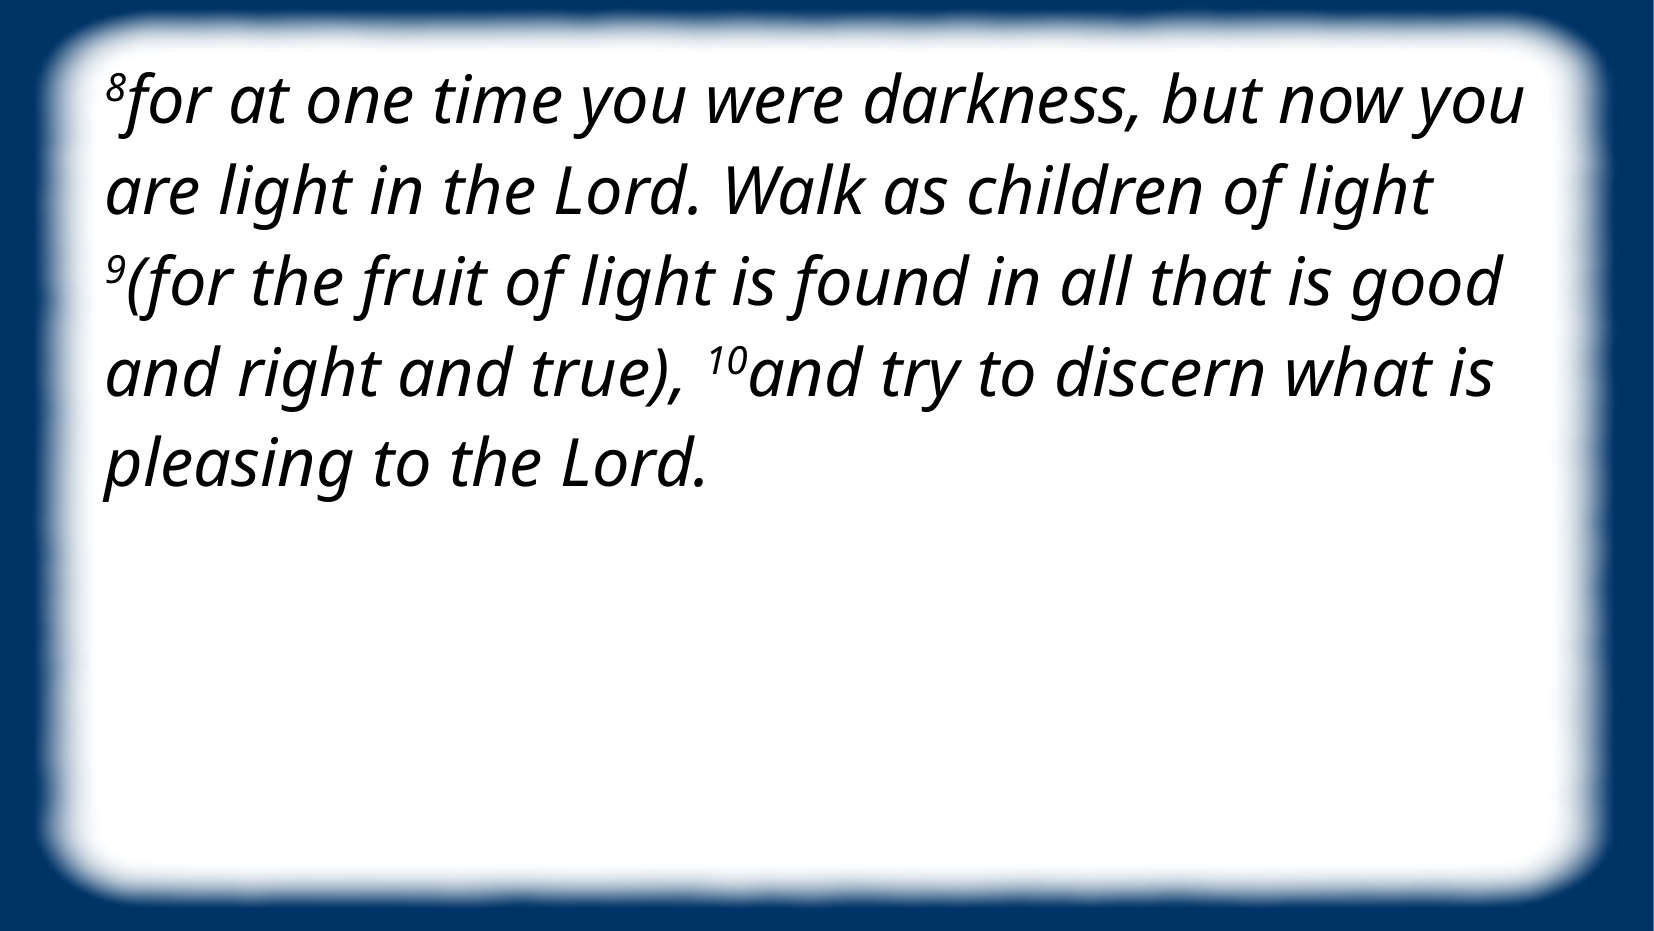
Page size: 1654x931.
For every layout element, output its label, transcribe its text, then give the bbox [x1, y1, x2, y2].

text_box 8for at one time you were darkness, but now you are light in the Lord. Walk as children of light 9(for the fruit of light is found in all that is good and right and true), 10and try to discern what is pleasing to the Lord. [90, 45, 1561, 504]
picture [0, 0, 1654, 931]
